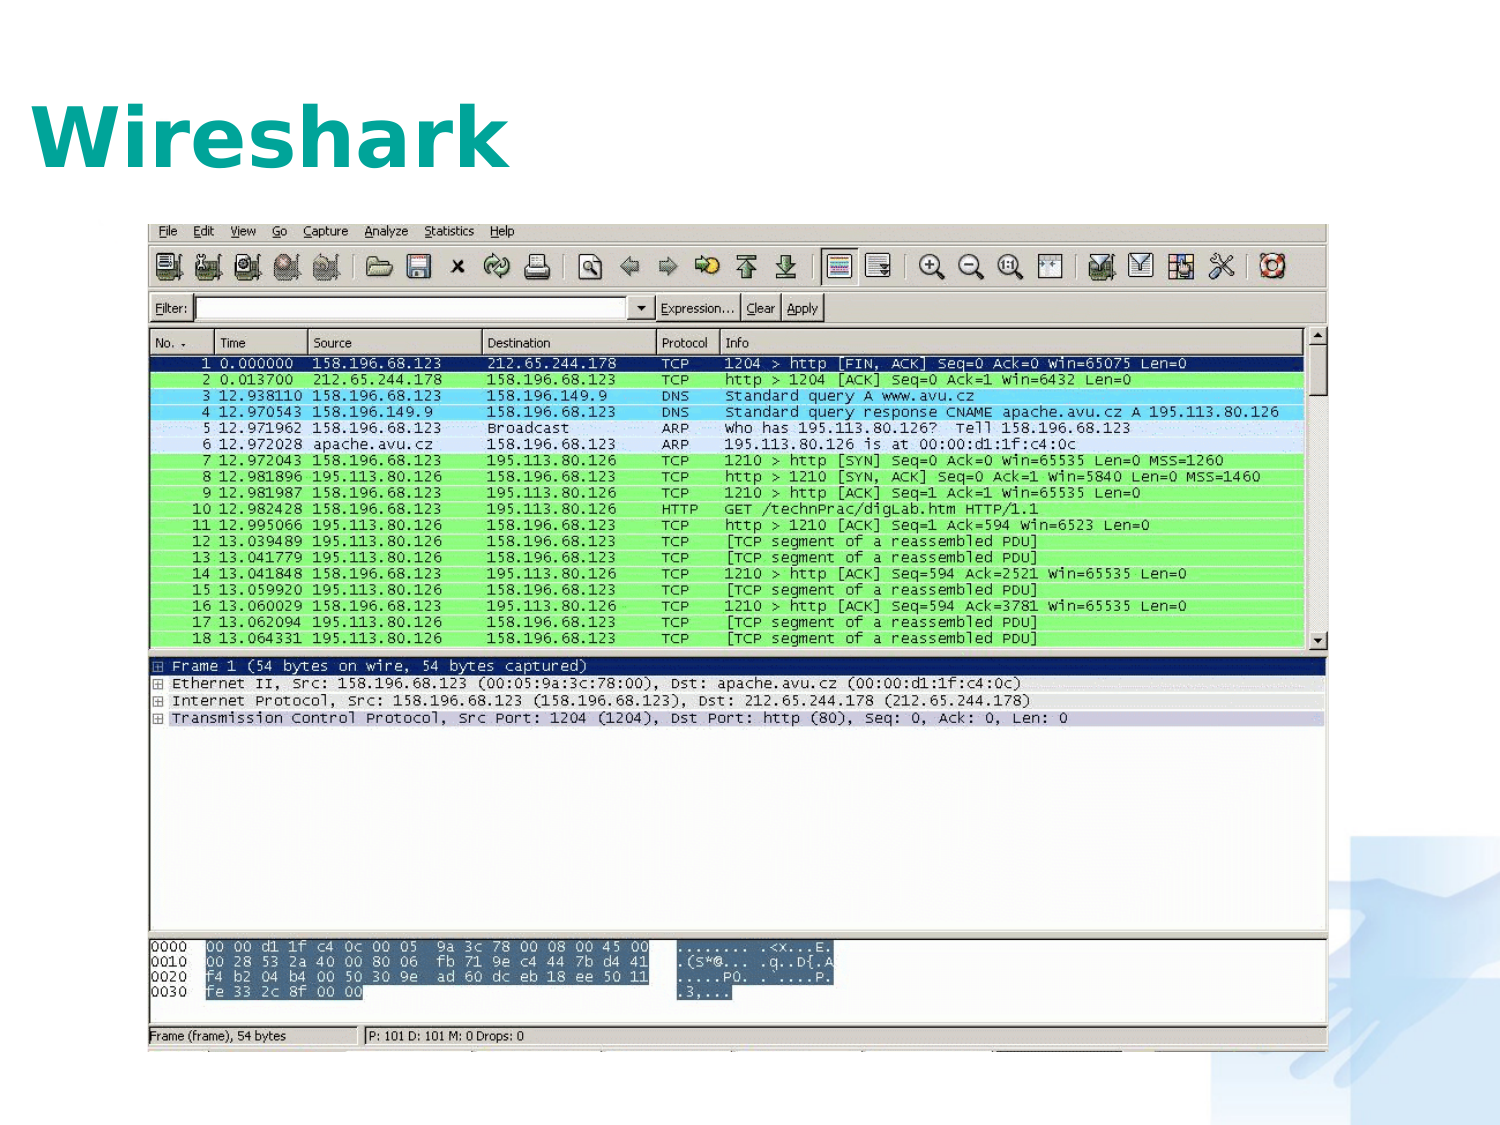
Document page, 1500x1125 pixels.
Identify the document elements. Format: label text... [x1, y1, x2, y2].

title Wireshark [29, 21, 1477, 257]
picture [0, 0, 1500, 1125]
